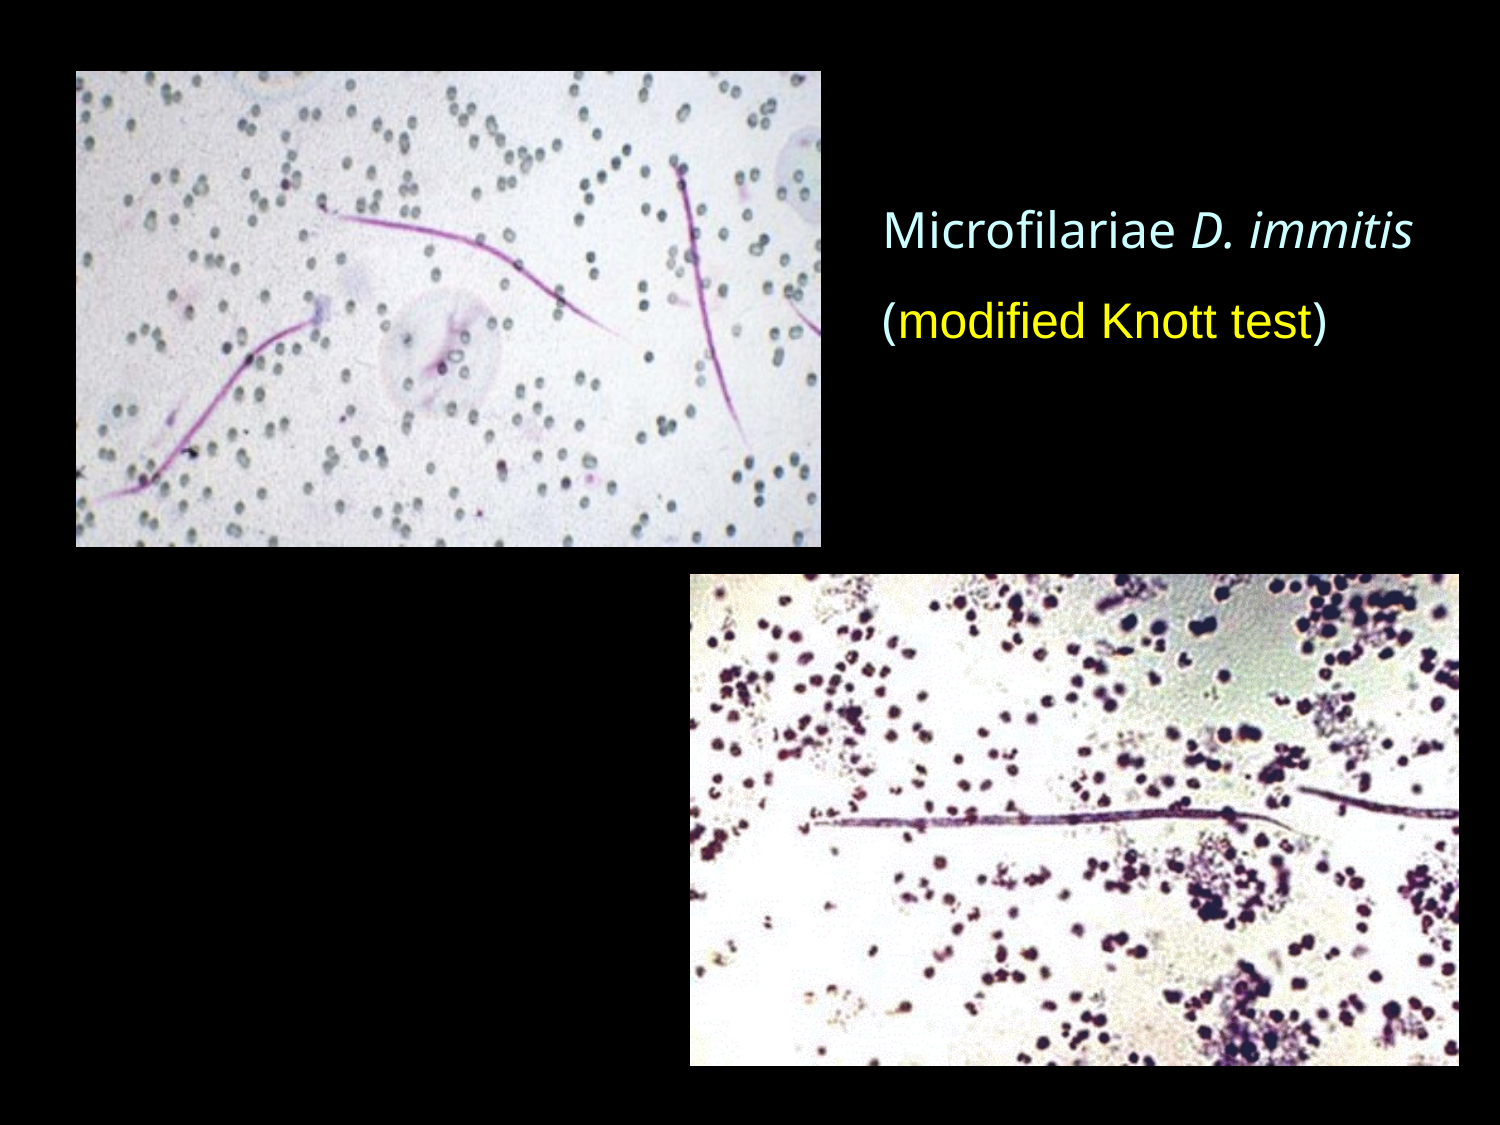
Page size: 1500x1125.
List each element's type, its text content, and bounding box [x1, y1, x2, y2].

picture [76, 71, 821, 547]
text_box Microfilariae D. immitis (modified Knott test) [868, 160, 1465, 357]
picture [690, 574, 1459, 1066]
